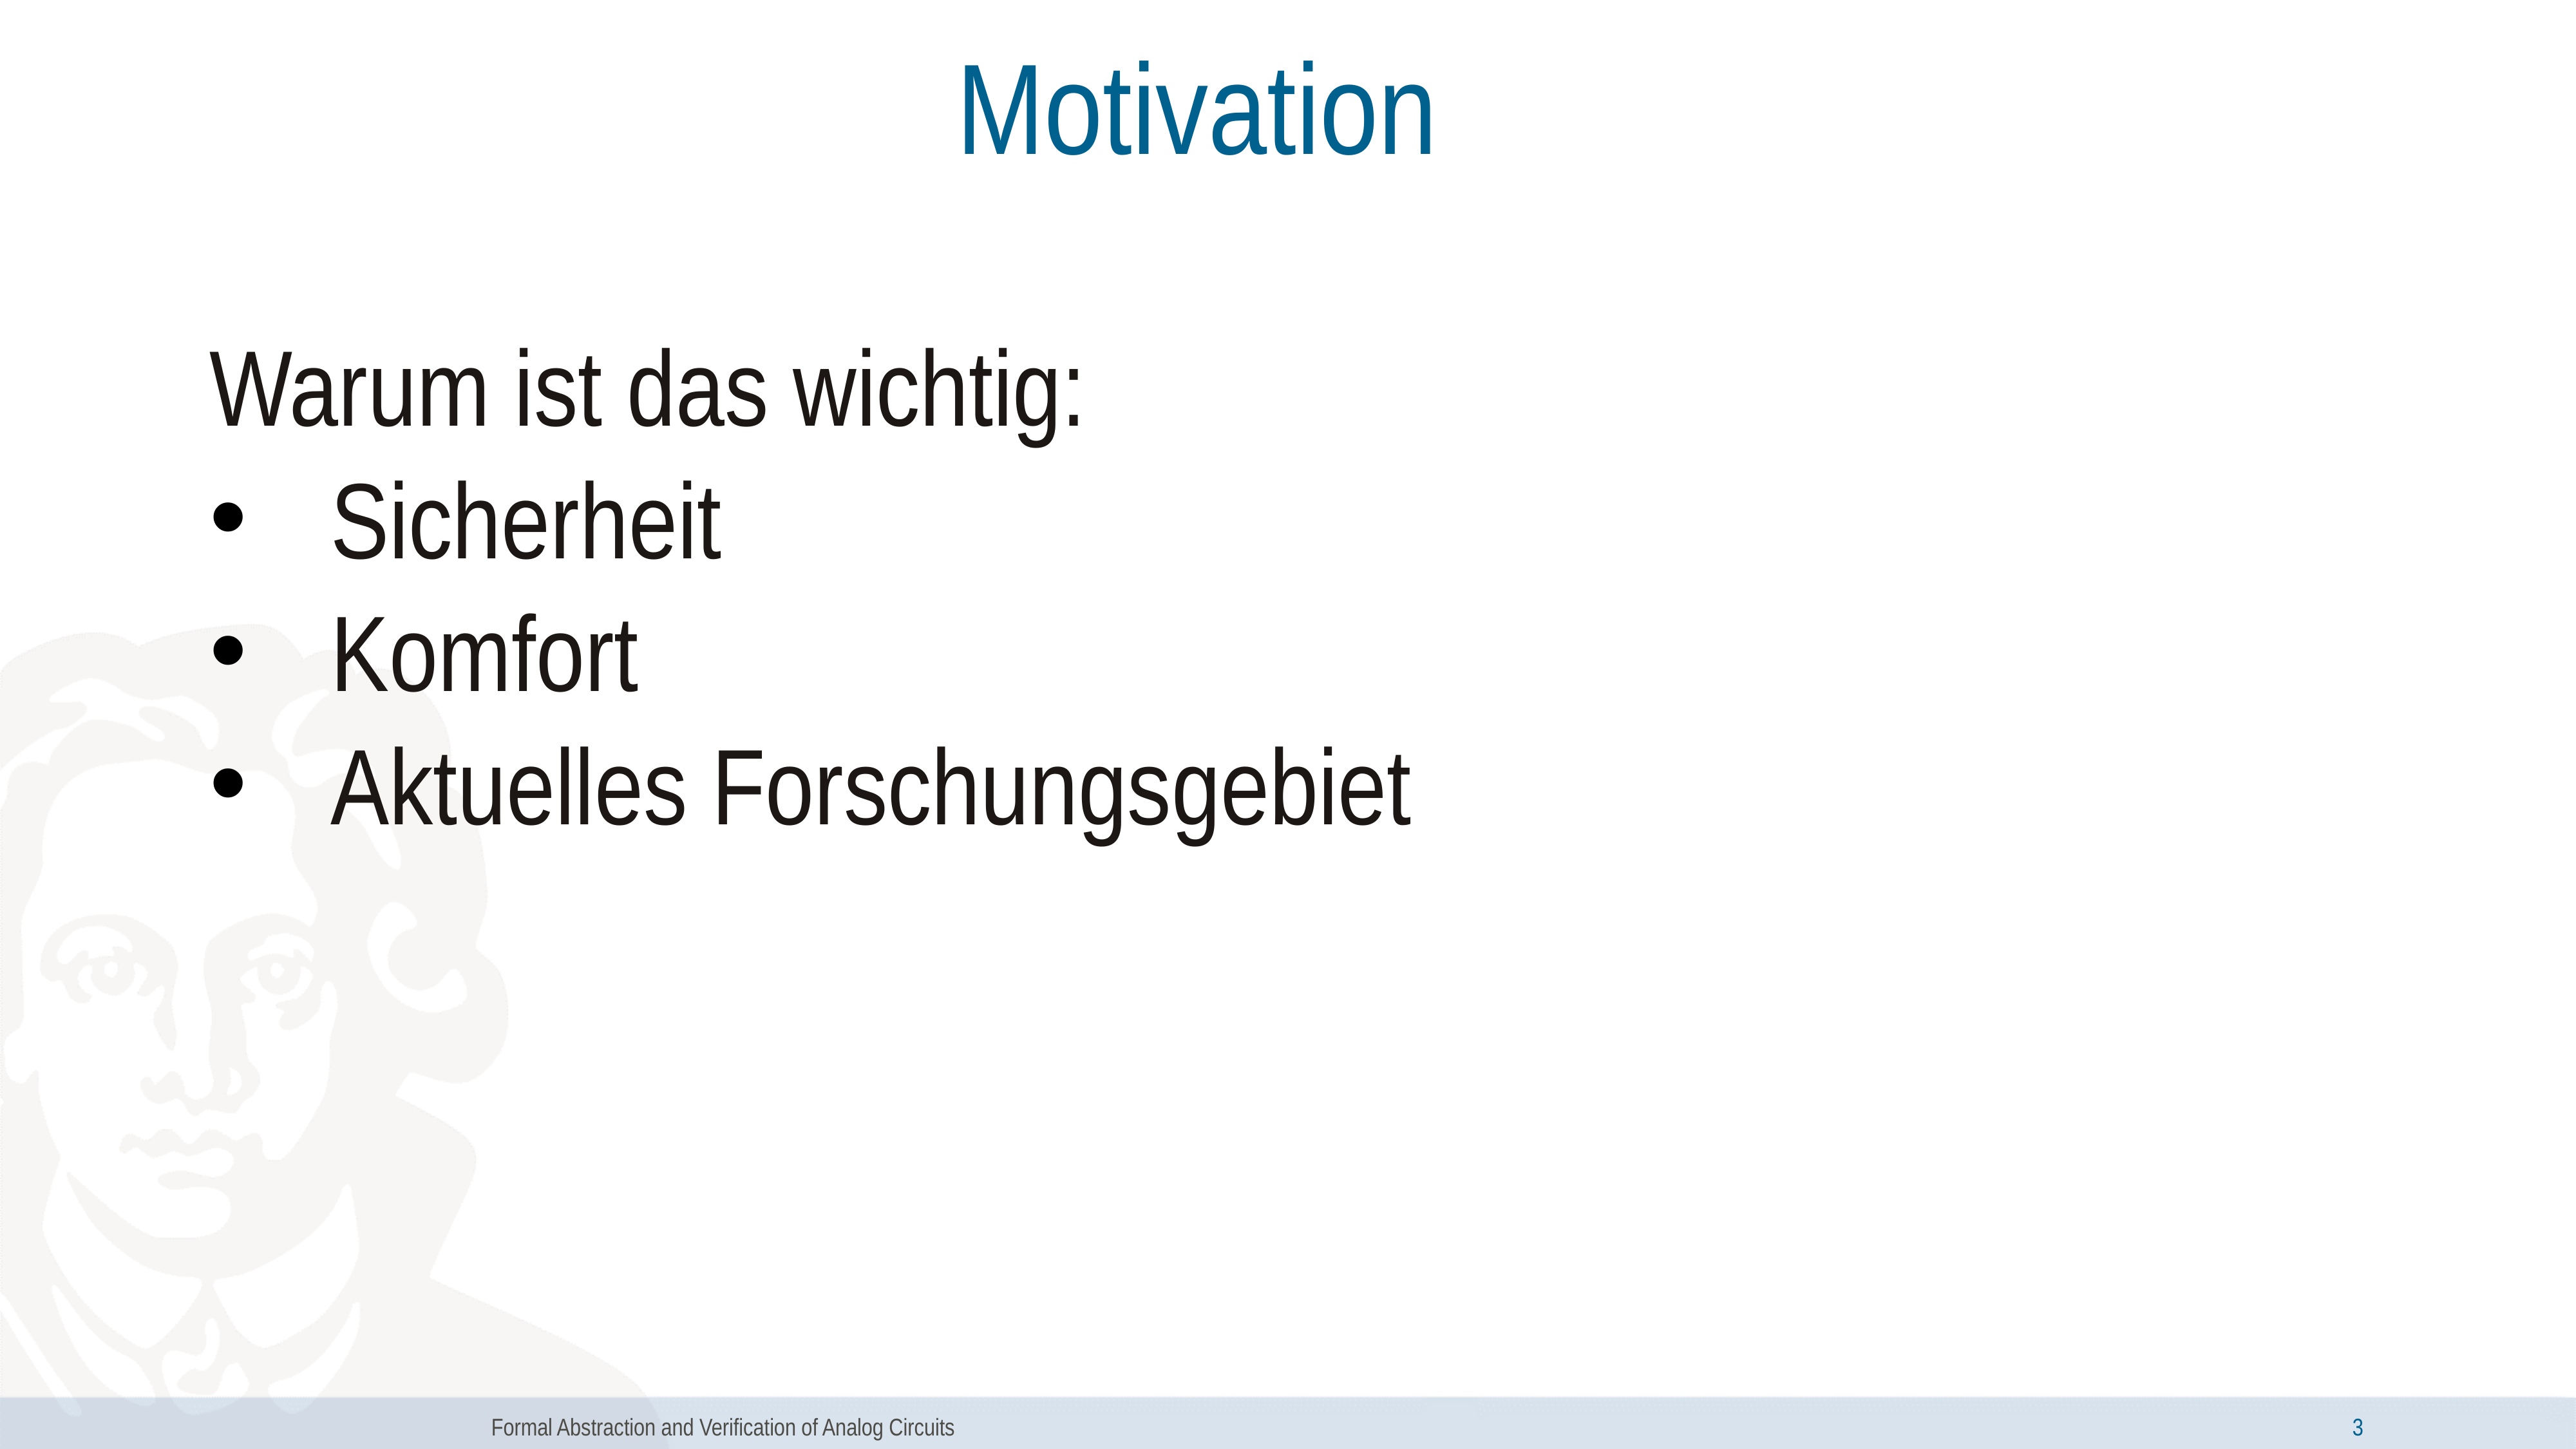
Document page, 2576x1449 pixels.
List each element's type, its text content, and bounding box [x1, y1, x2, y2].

list Warum ist das wichtig: Sicherheit Komfort Aktuelles Forschungsgebiet [200, 314, 2351, 1354]
picture [0, 0, 2576, 1449]
footer Formal Abstraction and Verification of Analog Circuits [481, 1407, 2277, 1444]
slide_number <Nummer> [2342, 1407, 2537, 1430]
title Motivation [200, 21, 2194, 173]
